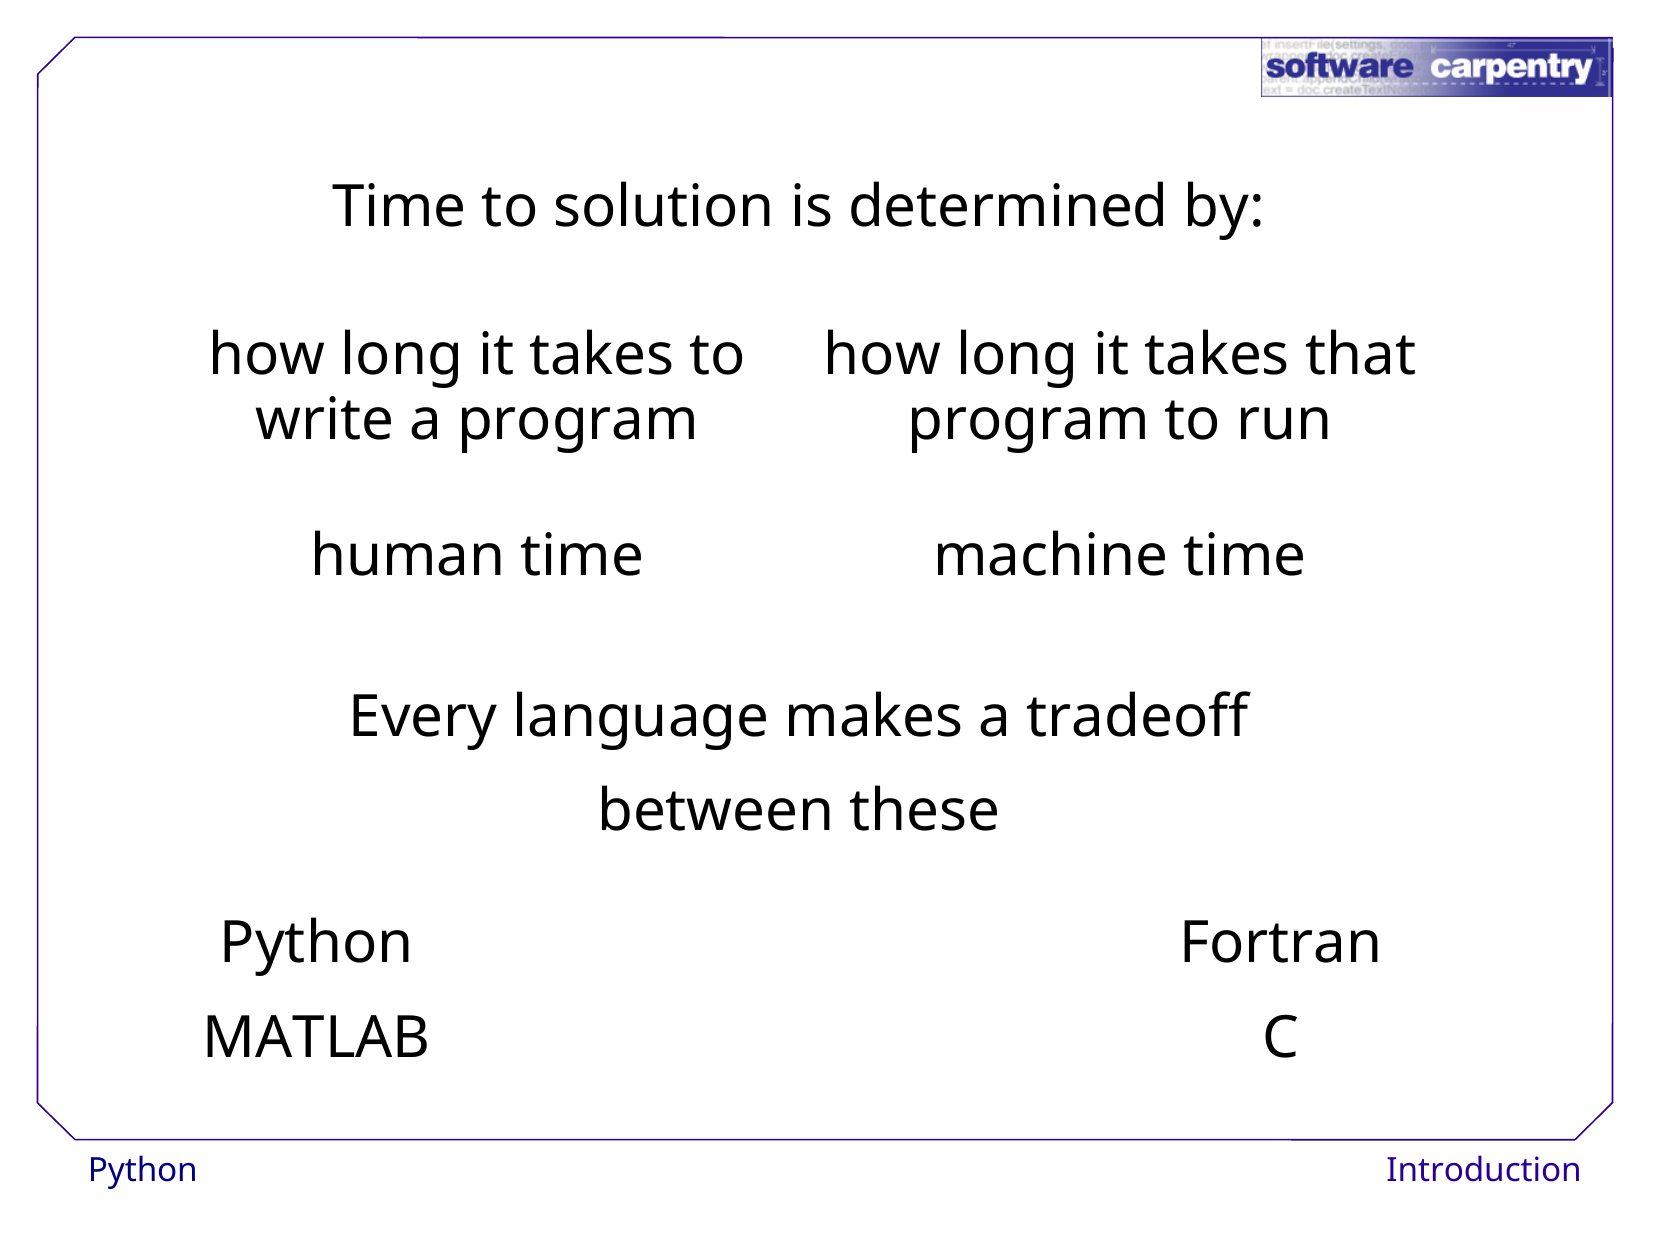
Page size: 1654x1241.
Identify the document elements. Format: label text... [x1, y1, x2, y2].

picture [1261, 39, 1613, 97]
table_cell Every language makes a tradeoff between these [156, 676, 1441, 903]
table_cell how long it takes that program to run [799, 315, 1441, 516]
table_header Time to solution is determined by: [156, 166, 1441, 315]
table_cell how long it takes to write a program [156, 315, 799, 516]
table_cell Fortran C [1120, 903, 1441, 1078]
table_cell machine time [799, 516, 1441, 676]
table_cell Python MATLAB [156, 903, 477, 1078]
table_cell [477, 903, 1120, 1078]
table_cell human time [156, 516, 799, 676]
